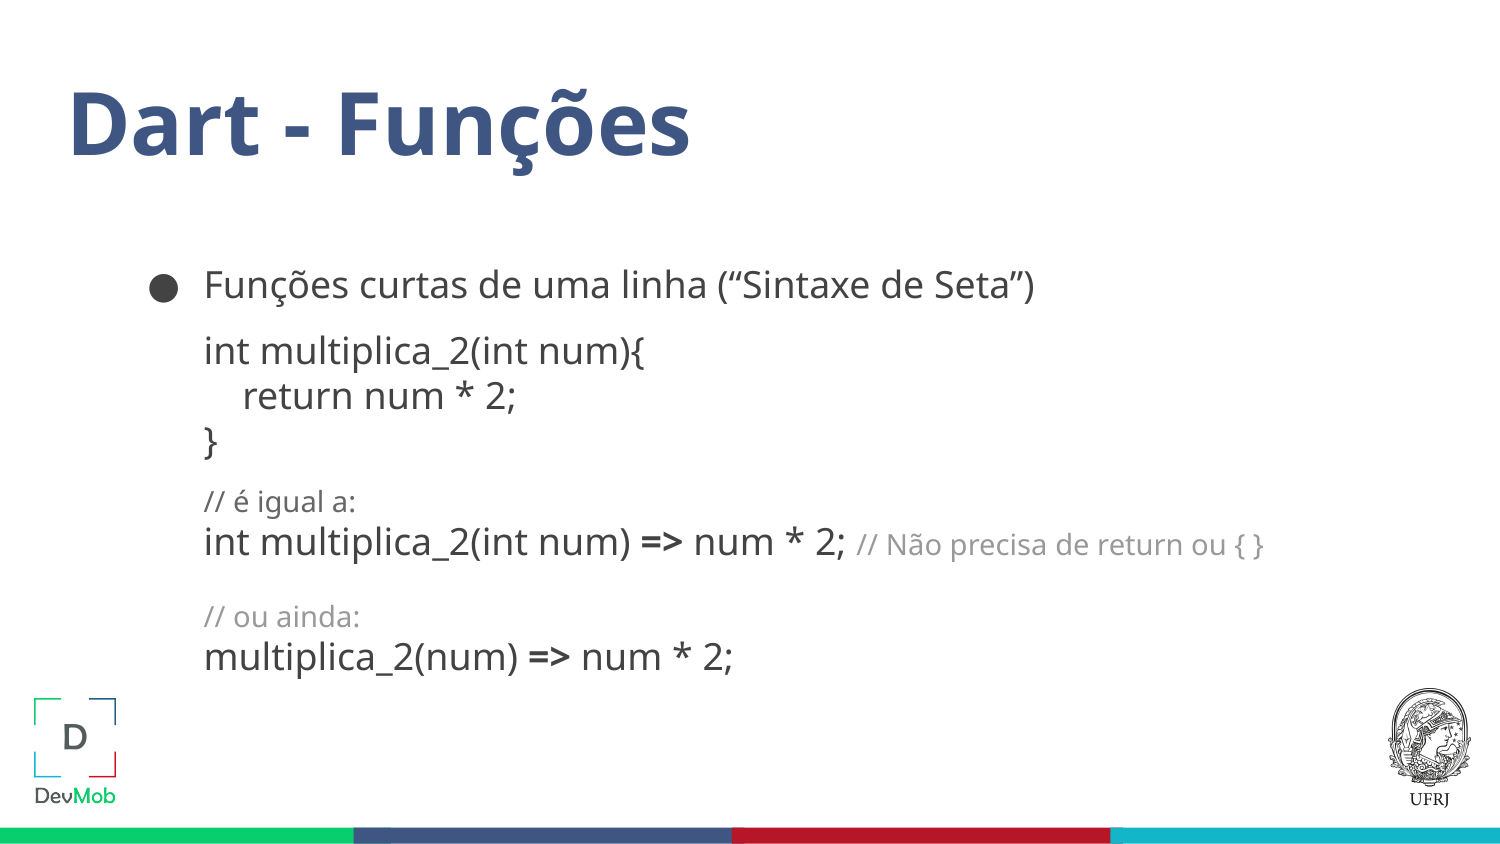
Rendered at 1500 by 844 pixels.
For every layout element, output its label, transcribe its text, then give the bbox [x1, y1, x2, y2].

picture [34, 698, 116, 808]
list Funções curtas de uma linha (“Sintaxe de Seta”) int multiplica_2(int num){ return num * 2; } // é igual a: int multiplica_2(int num) => num * 2; // Não precisa de return ou { } // ou ainda: multiplica_2(num) => num * 2; [113, 188, 1364, 752]
picture [1388, 688, 1471, 808]
title Dart - Funções [51, 51, 1449, 189]
